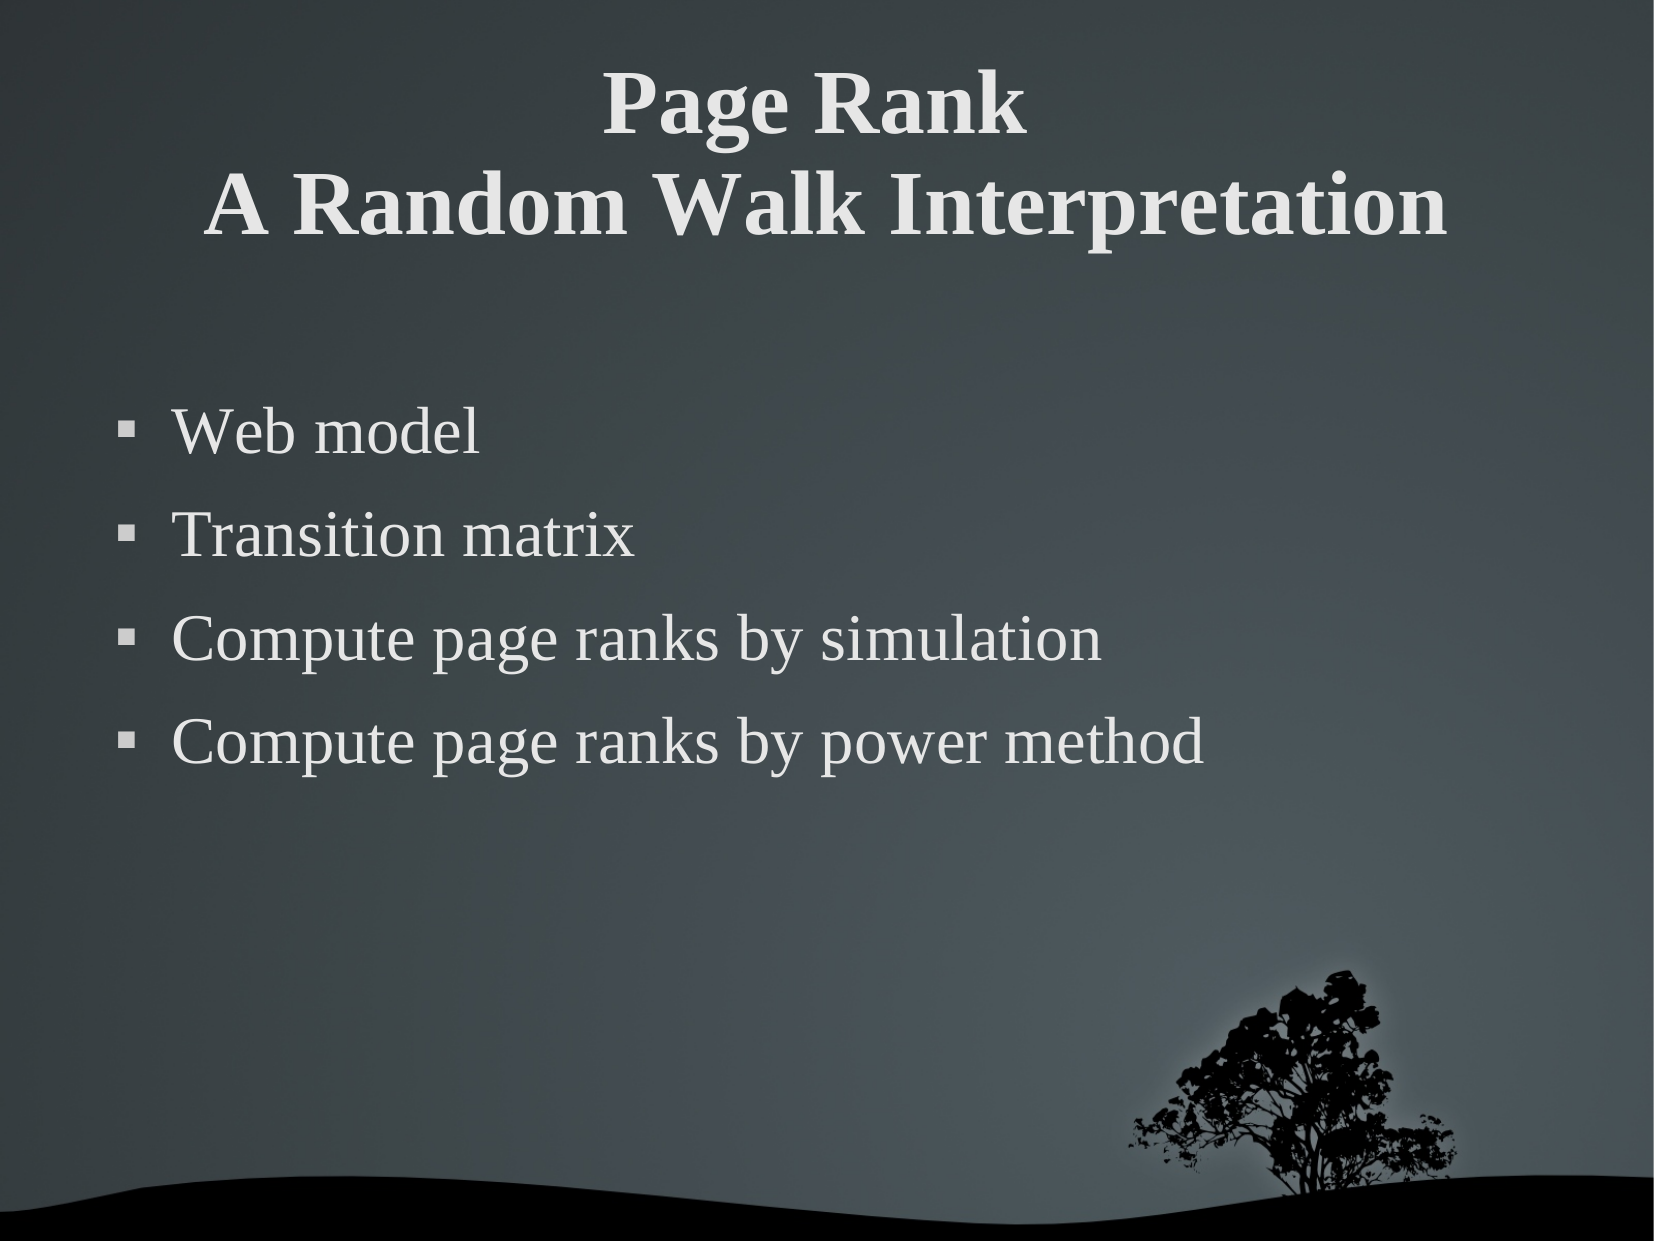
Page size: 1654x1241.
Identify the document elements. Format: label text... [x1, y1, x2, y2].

title Page Rank A Random Walk Interpretation [82, 33, 1571, 273]
list Web model Transition matrix Compute page ranks by simulation Compute page ranks by power method [82, 290, 1571, 1109]
picture [0, 0, 1654, 1241]
